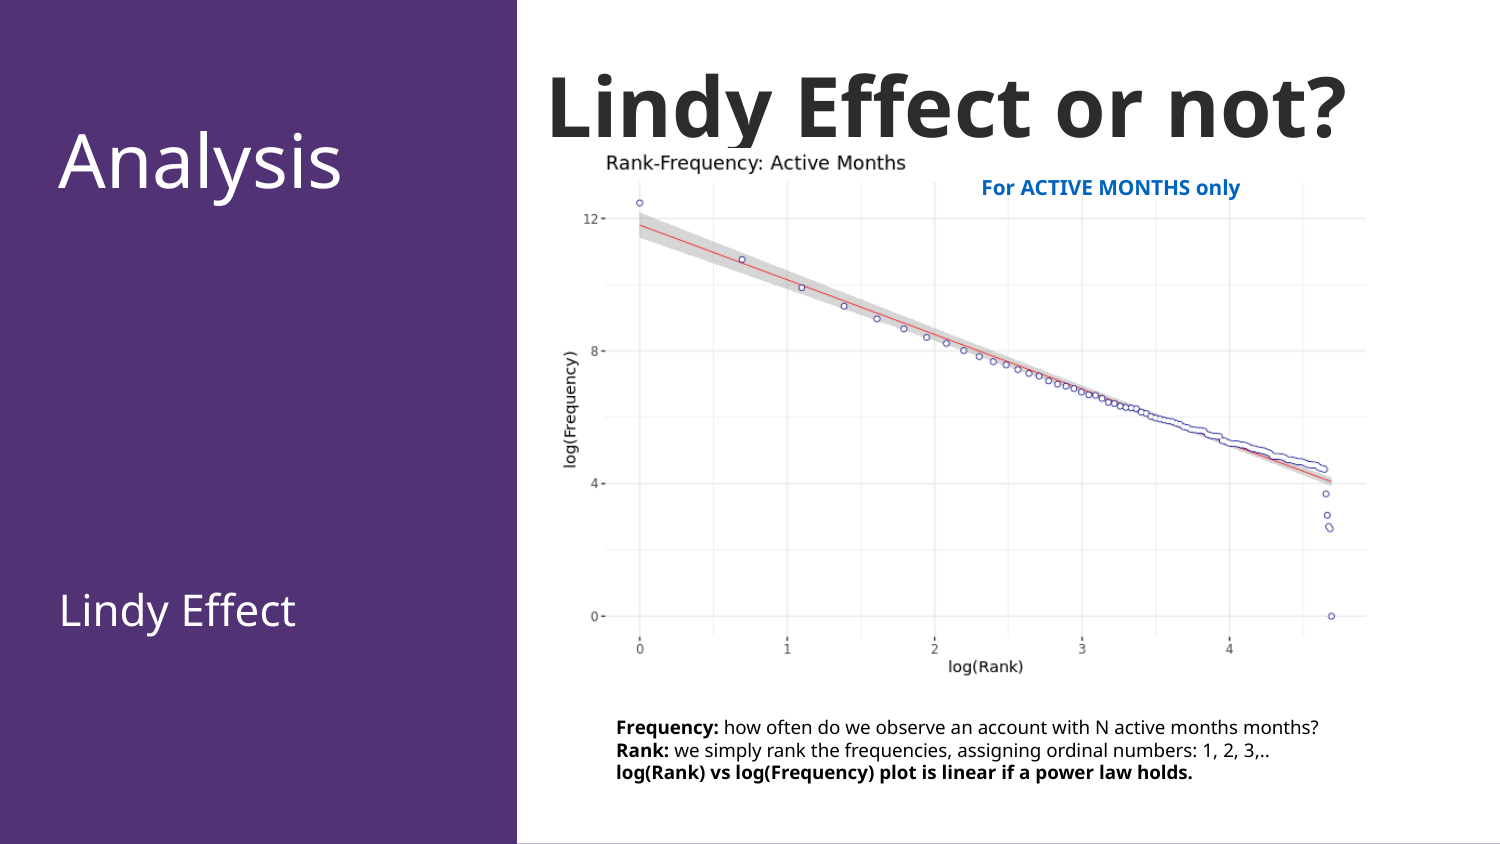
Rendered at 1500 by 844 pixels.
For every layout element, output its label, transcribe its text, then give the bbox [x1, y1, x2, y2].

text_box Frequency: how often do we observe an account with N active months months? Rank: we simply rank the frequencies, assigning ordinal numbers: 1, 2, 3,.. log(Rank) vs log(Frequency) plot is linear if a power law holds. [601, 700, 1433, 799]
text_box Lindy Effect or not? [530, 24, 1479, 170]
text_box For ACTIVE MONTHS only [966, 155, 1459, 215]
subtitle Lindy Effect [43, 567, 507, 770]
picture [557, 148, 1374, 683]
title Analysis [43, 98, 485, 540]
